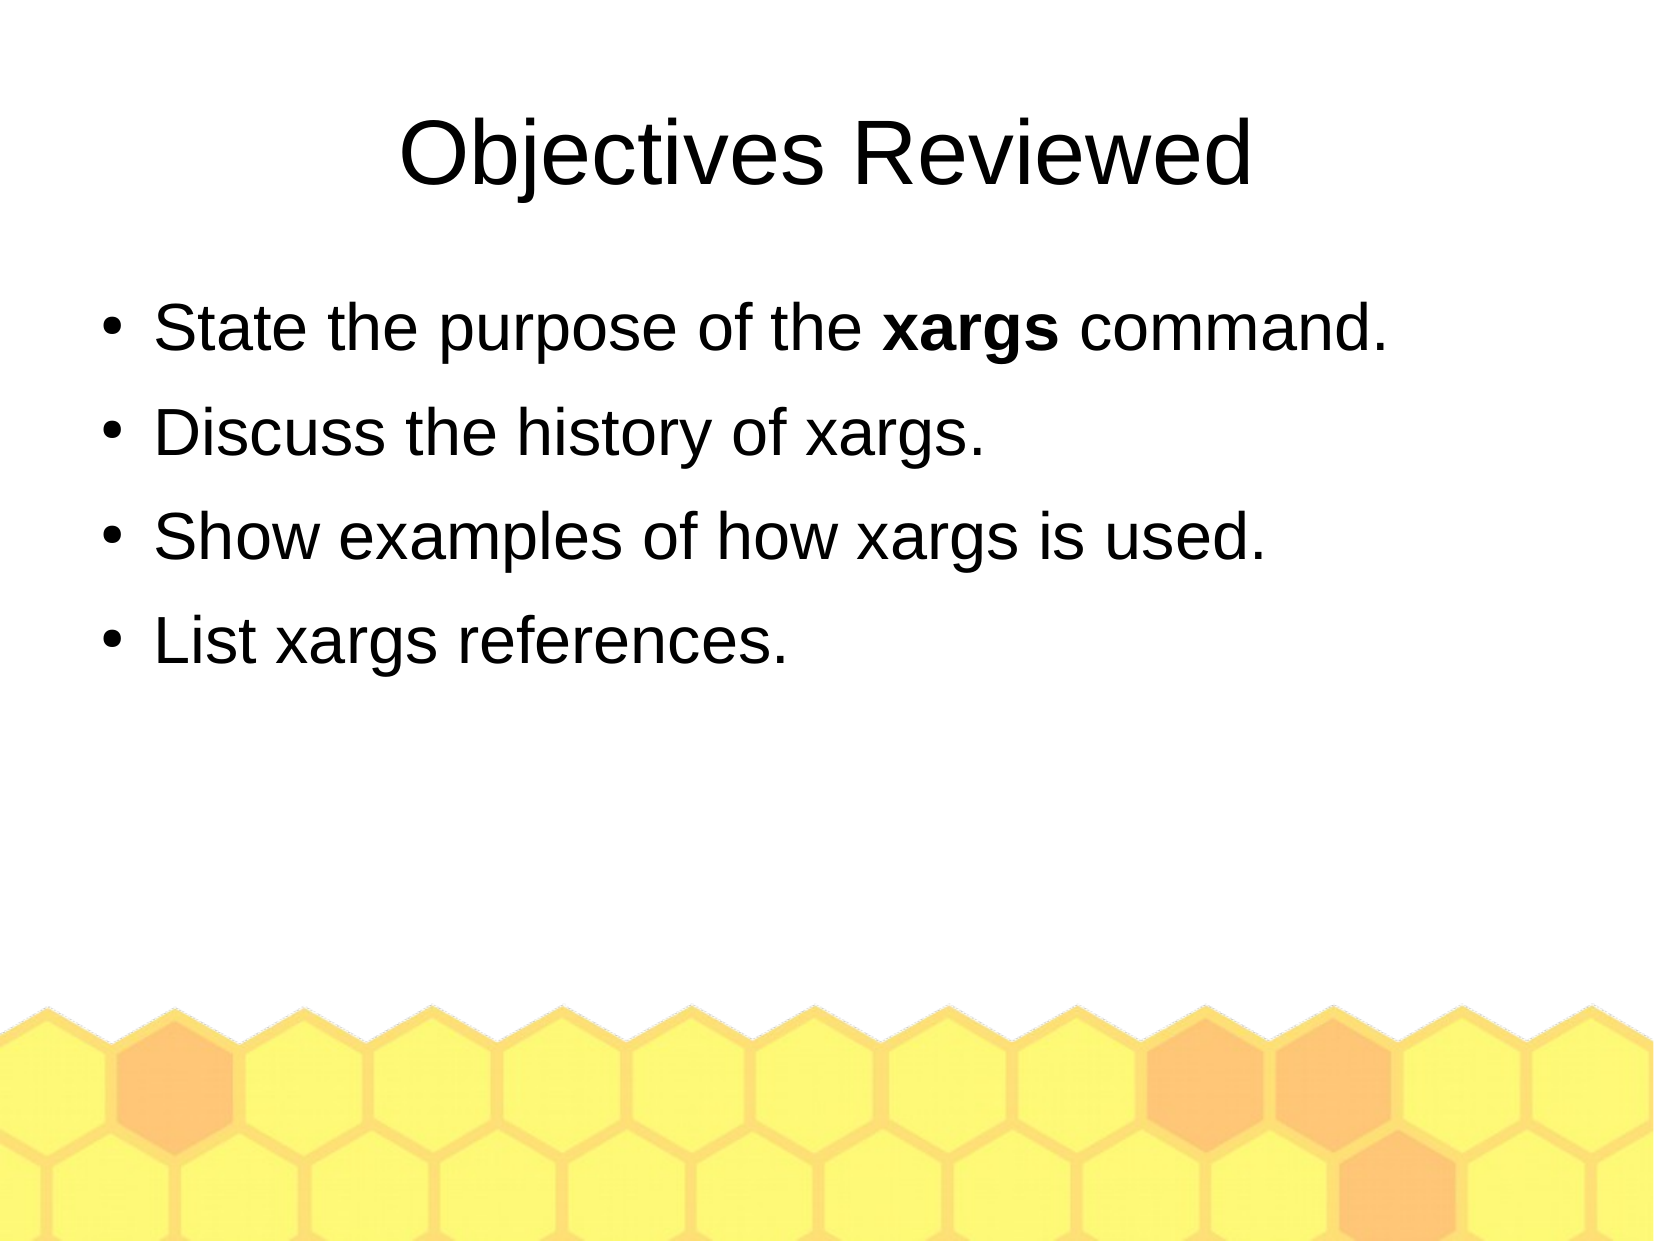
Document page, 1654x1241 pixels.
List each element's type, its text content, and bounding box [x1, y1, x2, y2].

title Objectives Reviewed [82, 49, 1571, 257]
picture [0, 1001, 1654, 1241]
list State the purpose of the xargs command. Discuss the history of xargs. Show examples of how xargs is used. List xargs references. [82, 290, 1571, 1010]
